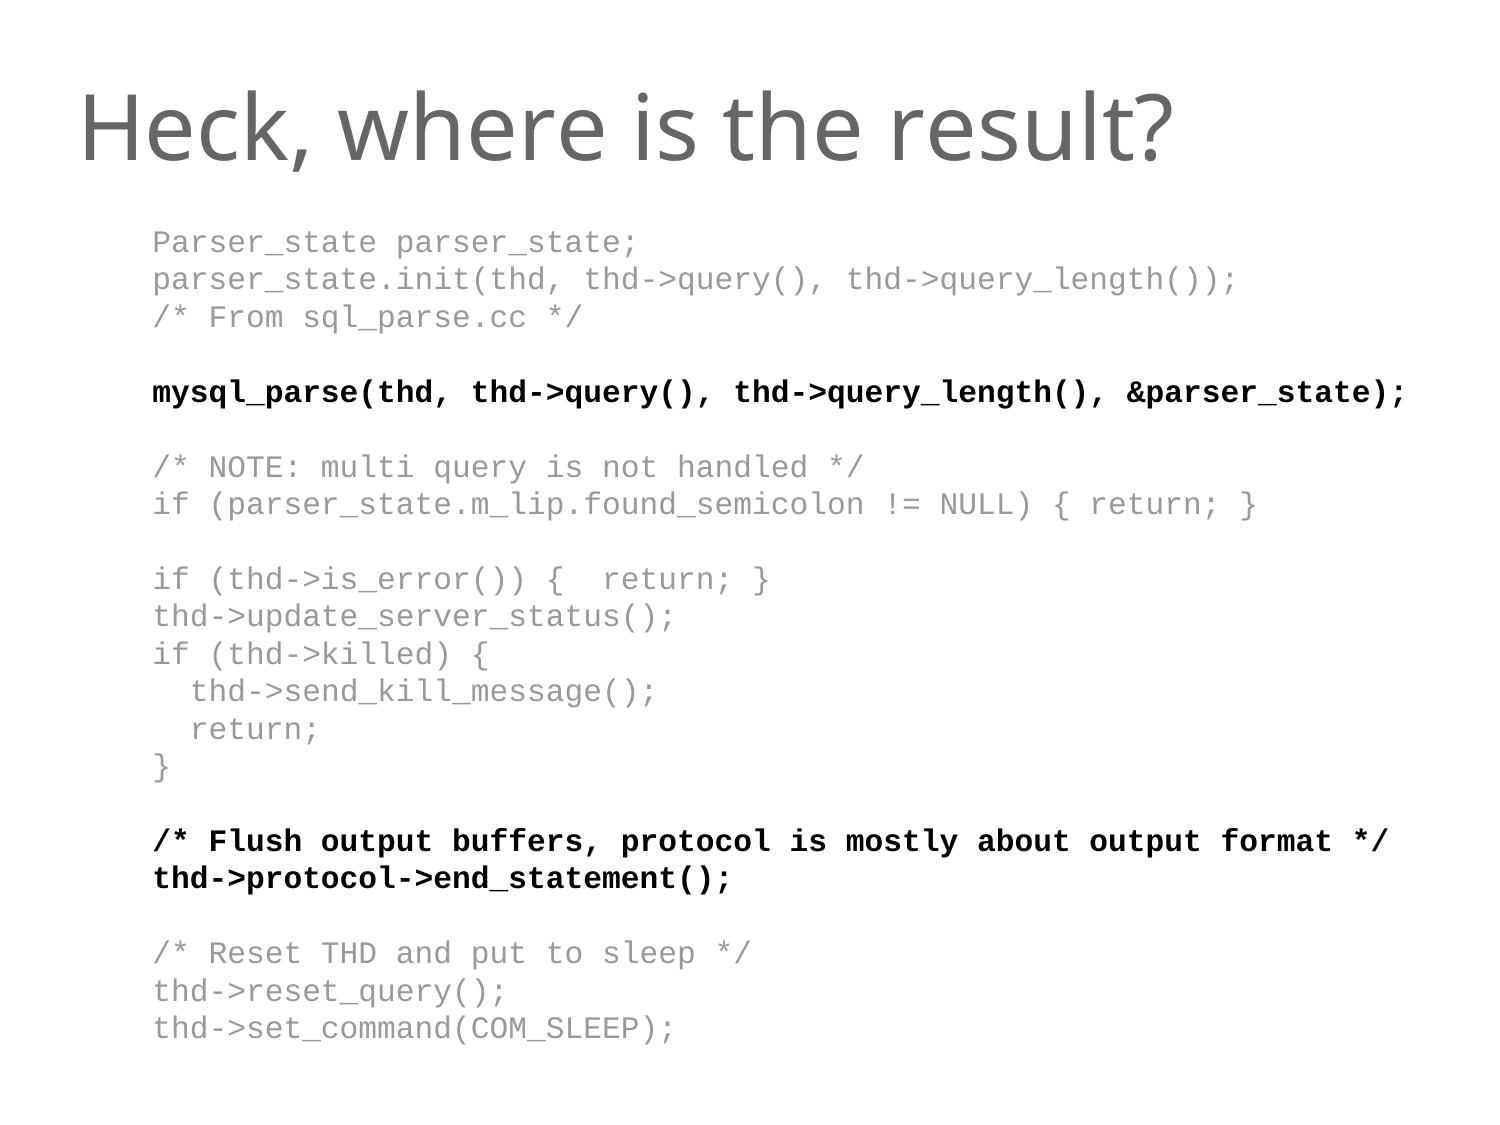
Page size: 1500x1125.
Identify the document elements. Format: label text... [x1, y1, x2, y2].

text_box Parser_state parser_state; parser_state.init(thd, thd->query(), thd->query_length()); /* From sql_parse.cc */ mysql_parse(thd, thd->query(), thd->query_length(), &parser_state); /* NOTE: multi query is not handled */ if (parser_state.m_lip.found_semicolon != NULL) { return; } if (thd->is_error()) { return; } thd->update_server_status(); if (thd->killed) { thd->send_kill_message(); return; } /* Flush output buffers, protocol is mostly about output format */ thd->protocol->end_statement(); /* Reset THD and put to sleep */ thd->reset_query(); thd->set_command(COM_SLEEP); [62, 213, 1438, 1125]
title Heck, where is the result? [62, 0, 1438, 213]
